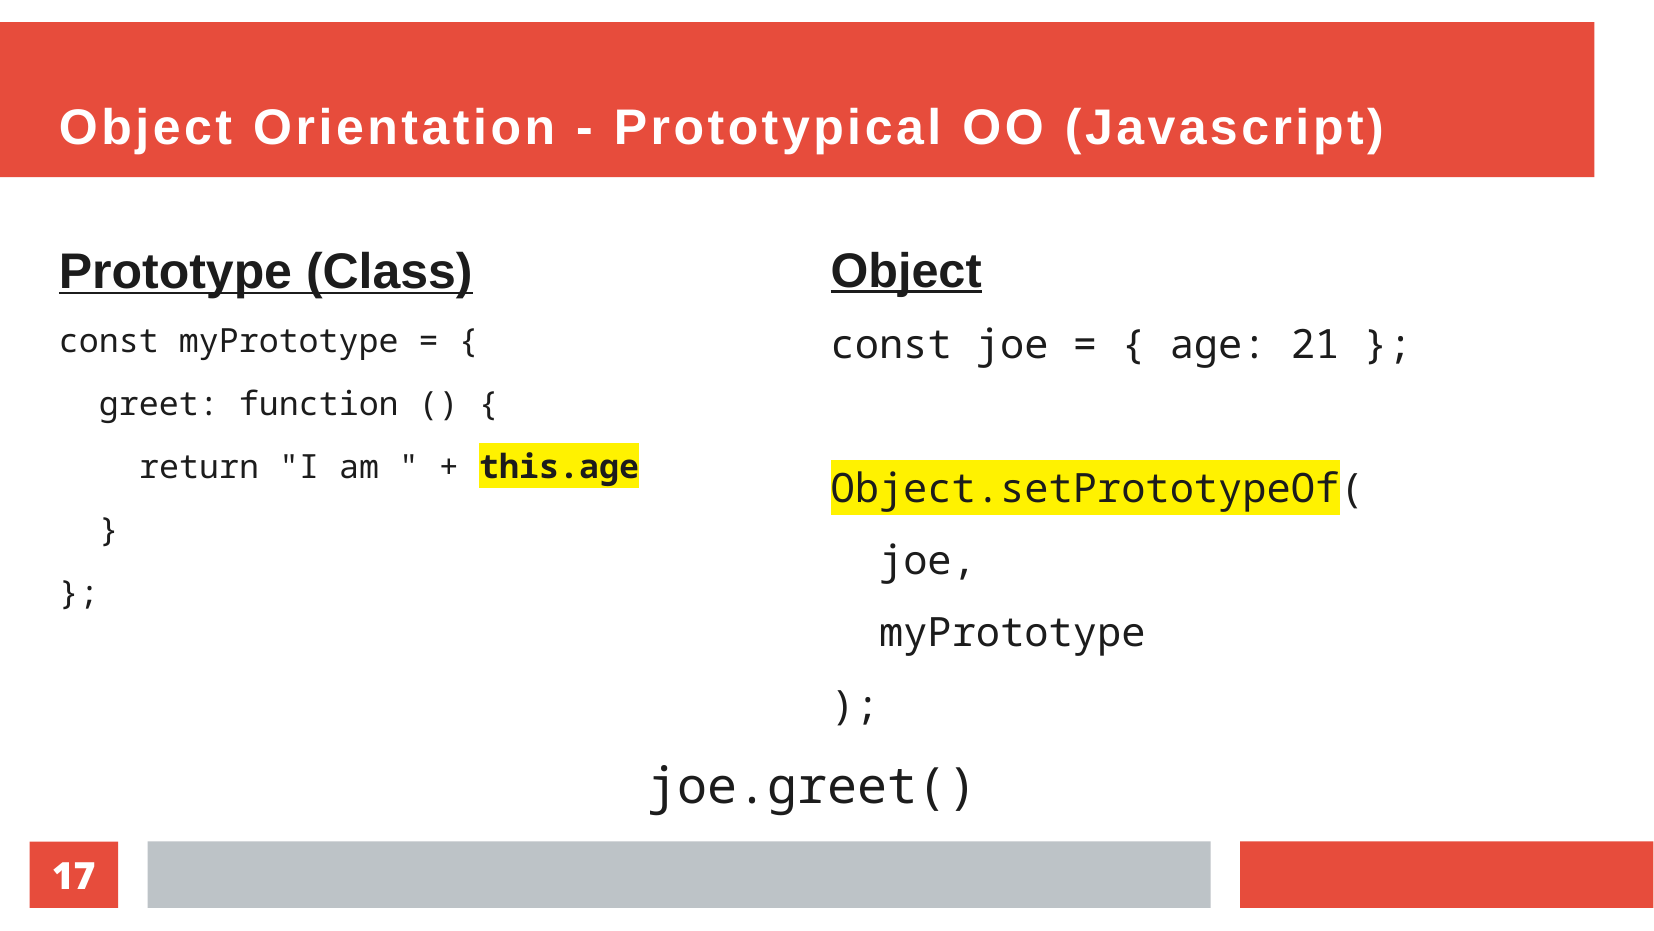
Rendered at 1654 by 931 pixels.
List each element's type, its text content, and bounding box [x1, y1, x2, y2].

list Prototype (Class) const myPrototype = { greet: function () { return "I am " + this.age } }; [59, 243, 794, 736]
list Object const joe = { age: 21 }; Object.setPrototypeOf( joe, myPrototype ); [830, 243, 1566, 736]
list joe.greet() [59, 750, 1565, 819]
title Object Orientation - Prototypical OO (Javascript) [59, 44, 1595, 156]
